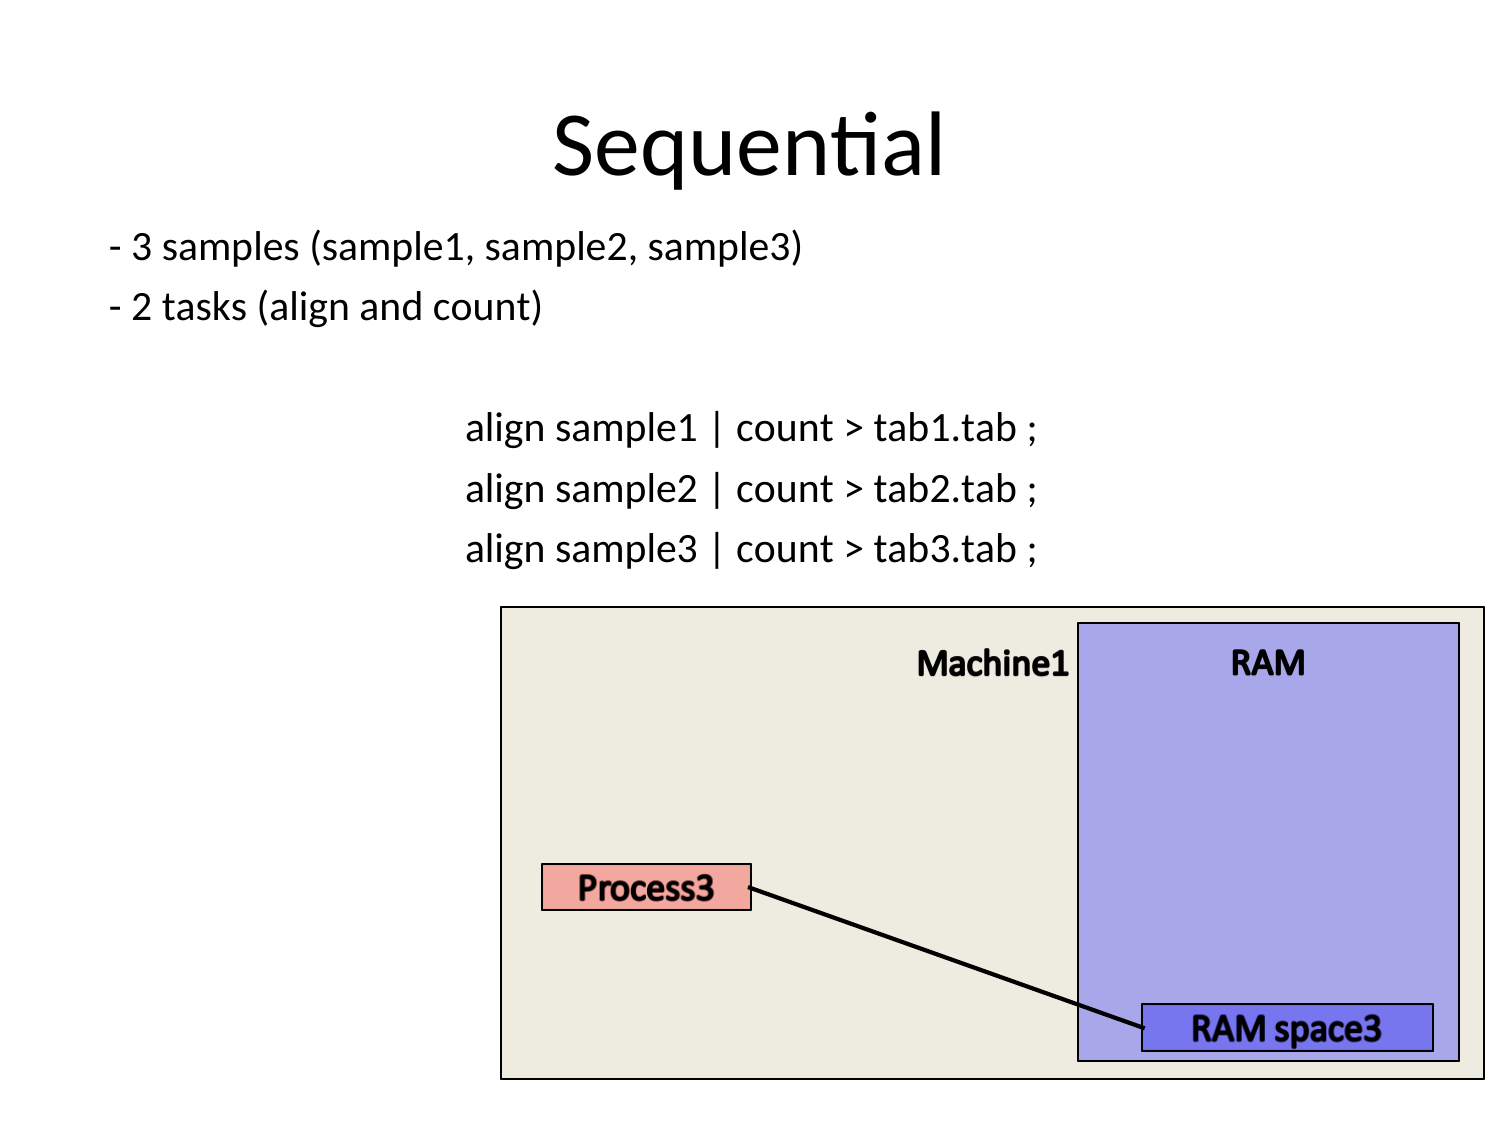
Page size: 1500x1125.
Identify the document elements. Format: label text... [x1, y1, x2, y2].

list - 3 samples (sample1, sample2, sample3) - 2 tasks (align and count) align sample1 | count > tab1.tab ; align sample2 | count > tab2.tab ; align sample3 | count > tab3.tab ; [75, 210, 1426, 655]
picture [500, 606, 1485, 1080]
title Sequential [75, 45, 1426, 210]
